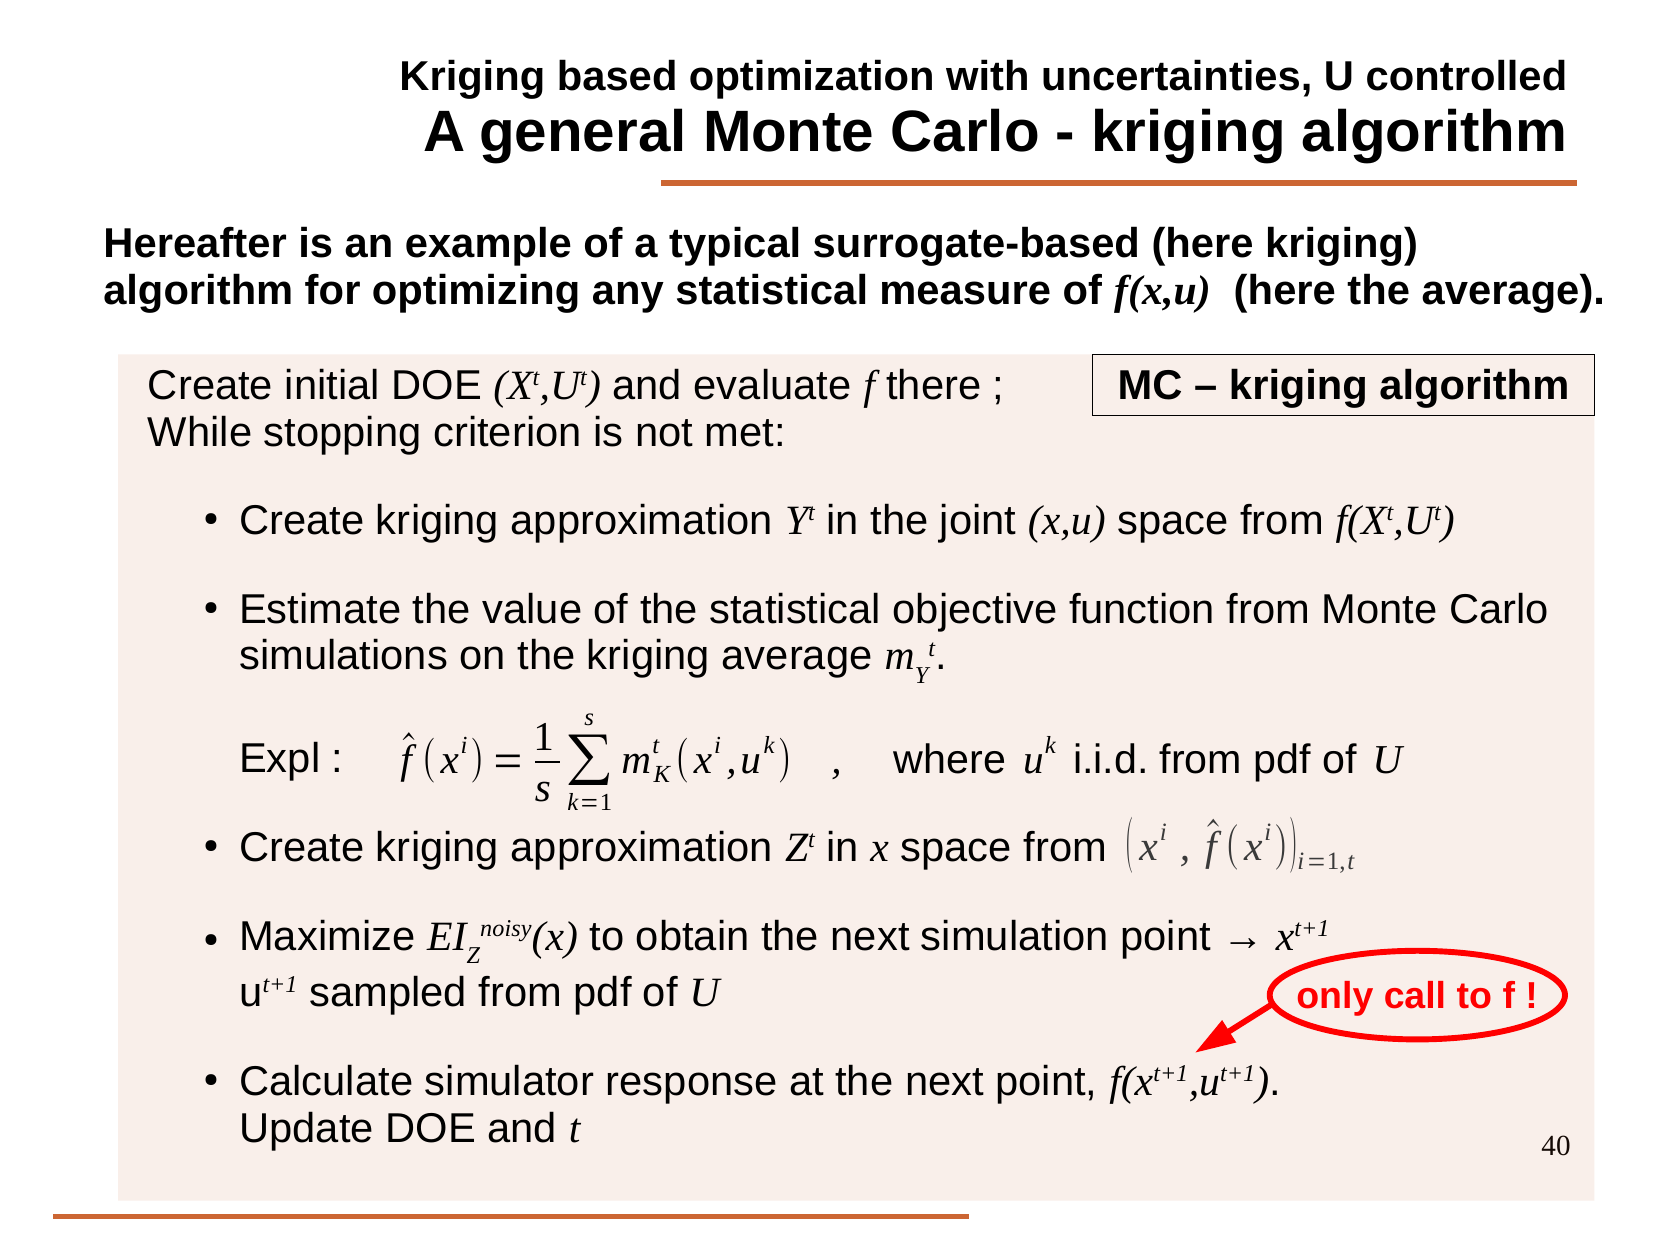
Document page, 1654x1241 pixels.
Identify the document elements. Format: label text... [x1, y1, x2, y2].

text_box Create initial DOE (Xt,Ut) and evaluate f there ; While stopping criterion is not met: Create kriging approximation Yt in the joint (x,u) space from f(Xt,Ut) Estimate the value of the statistical objective function from Monte Carlo simulations on the kriging average mYt. Expl : Create kriging approximation Zt in x space from Maximize EIZnoisy(x) to obtain the next simulation point → xt+1 ut+1 sampled from pdf of U Calculate simulator response at the next point, f(xt+1,ut+1). Update DOE and t [118, 354, 1595, 1201]
text_box Kriging based optimization with uncertainties, U controlled A general Monte Carlo - kriging algorithm [165, 44, 1583, 172]
text_box only call to f ! [1269, 950, 1566, 1040]
text_box Hereafter is an example of a typical surrogate-based (here kriging) algorithm for optimizing any statistical measure of f(x,u) (here the average). [88, 212, 1625, 321]
text_box MC – kriging algorithm [1092, 354, 1595, 416]
chart [392, 704, 1413, 876]
